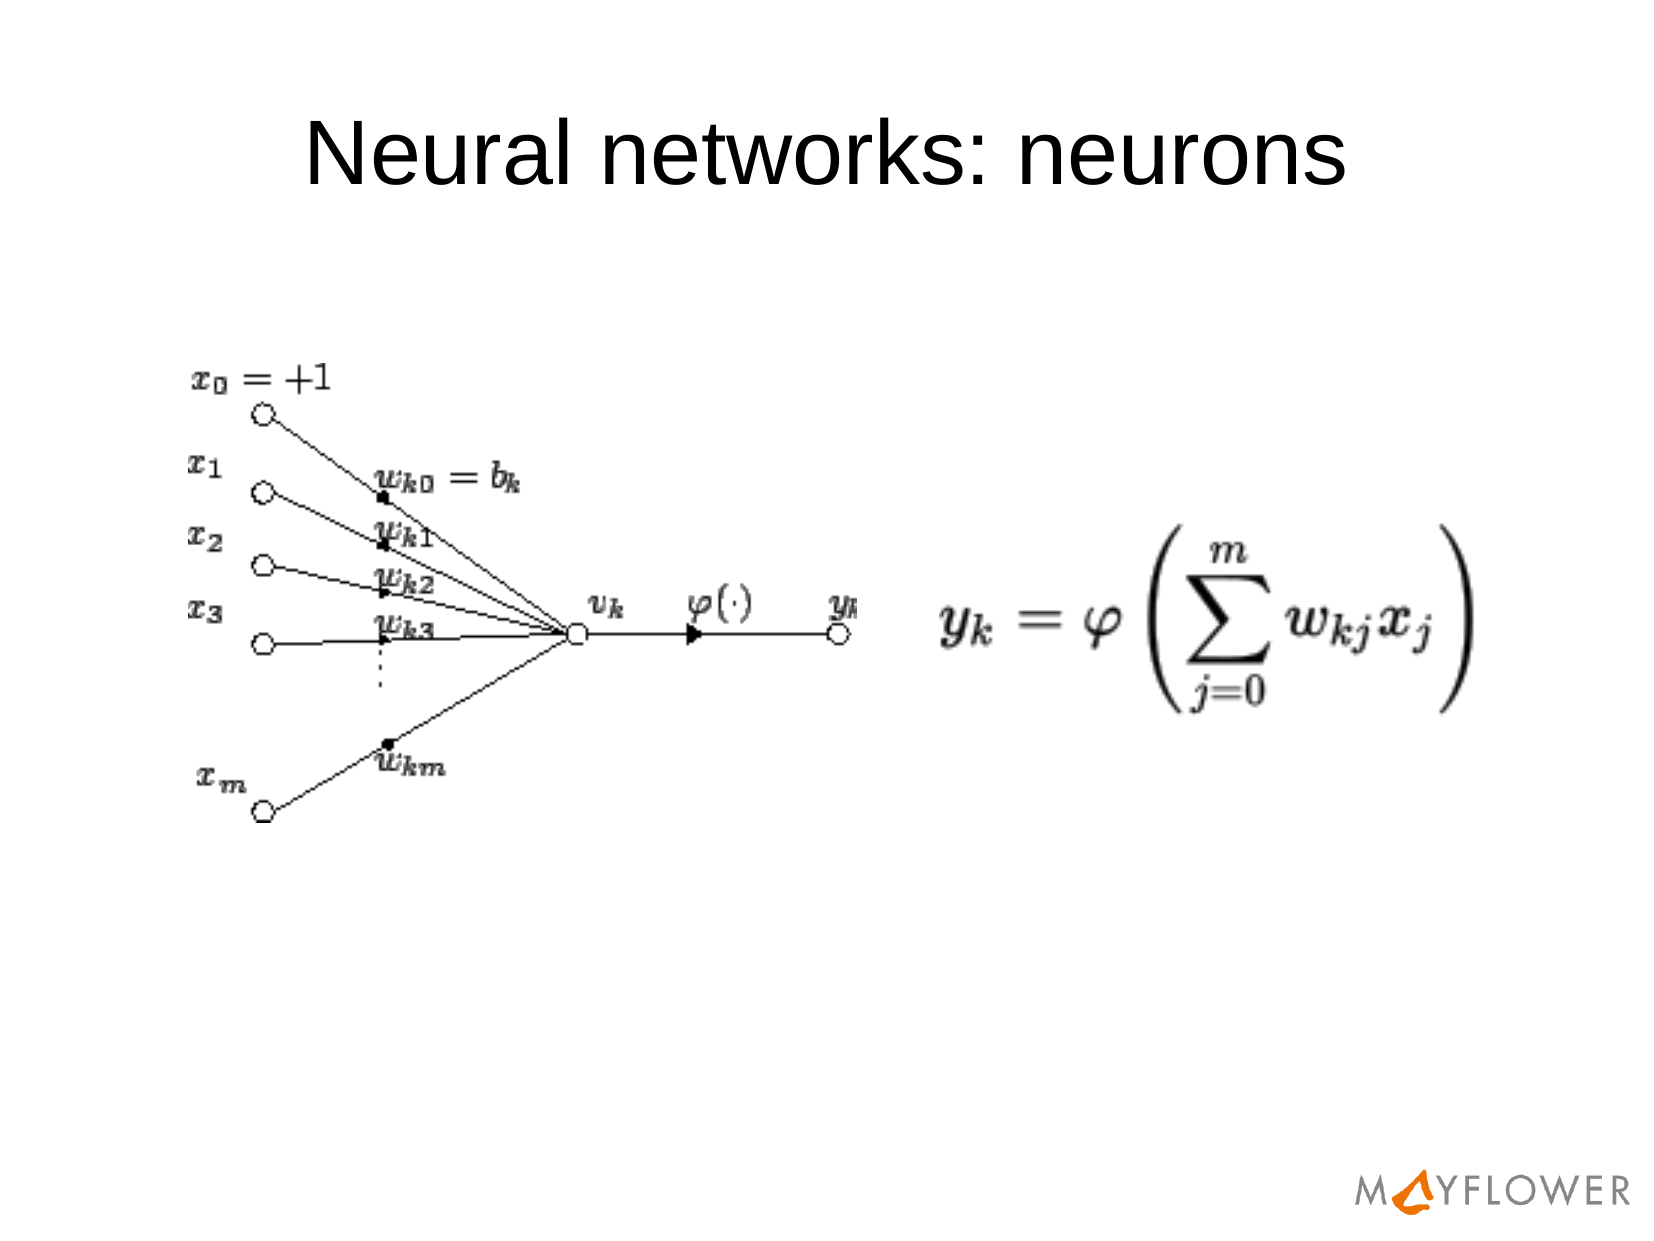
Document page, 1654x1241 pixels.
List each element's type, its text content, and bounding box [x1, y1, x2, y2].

picture [939, 519, 1489, 726]
picture [1355, 1169, 1630, 1215]
title Neural networks: neurons [82, 49, 1571, 257]
picture [188, 363, 857, 823]
